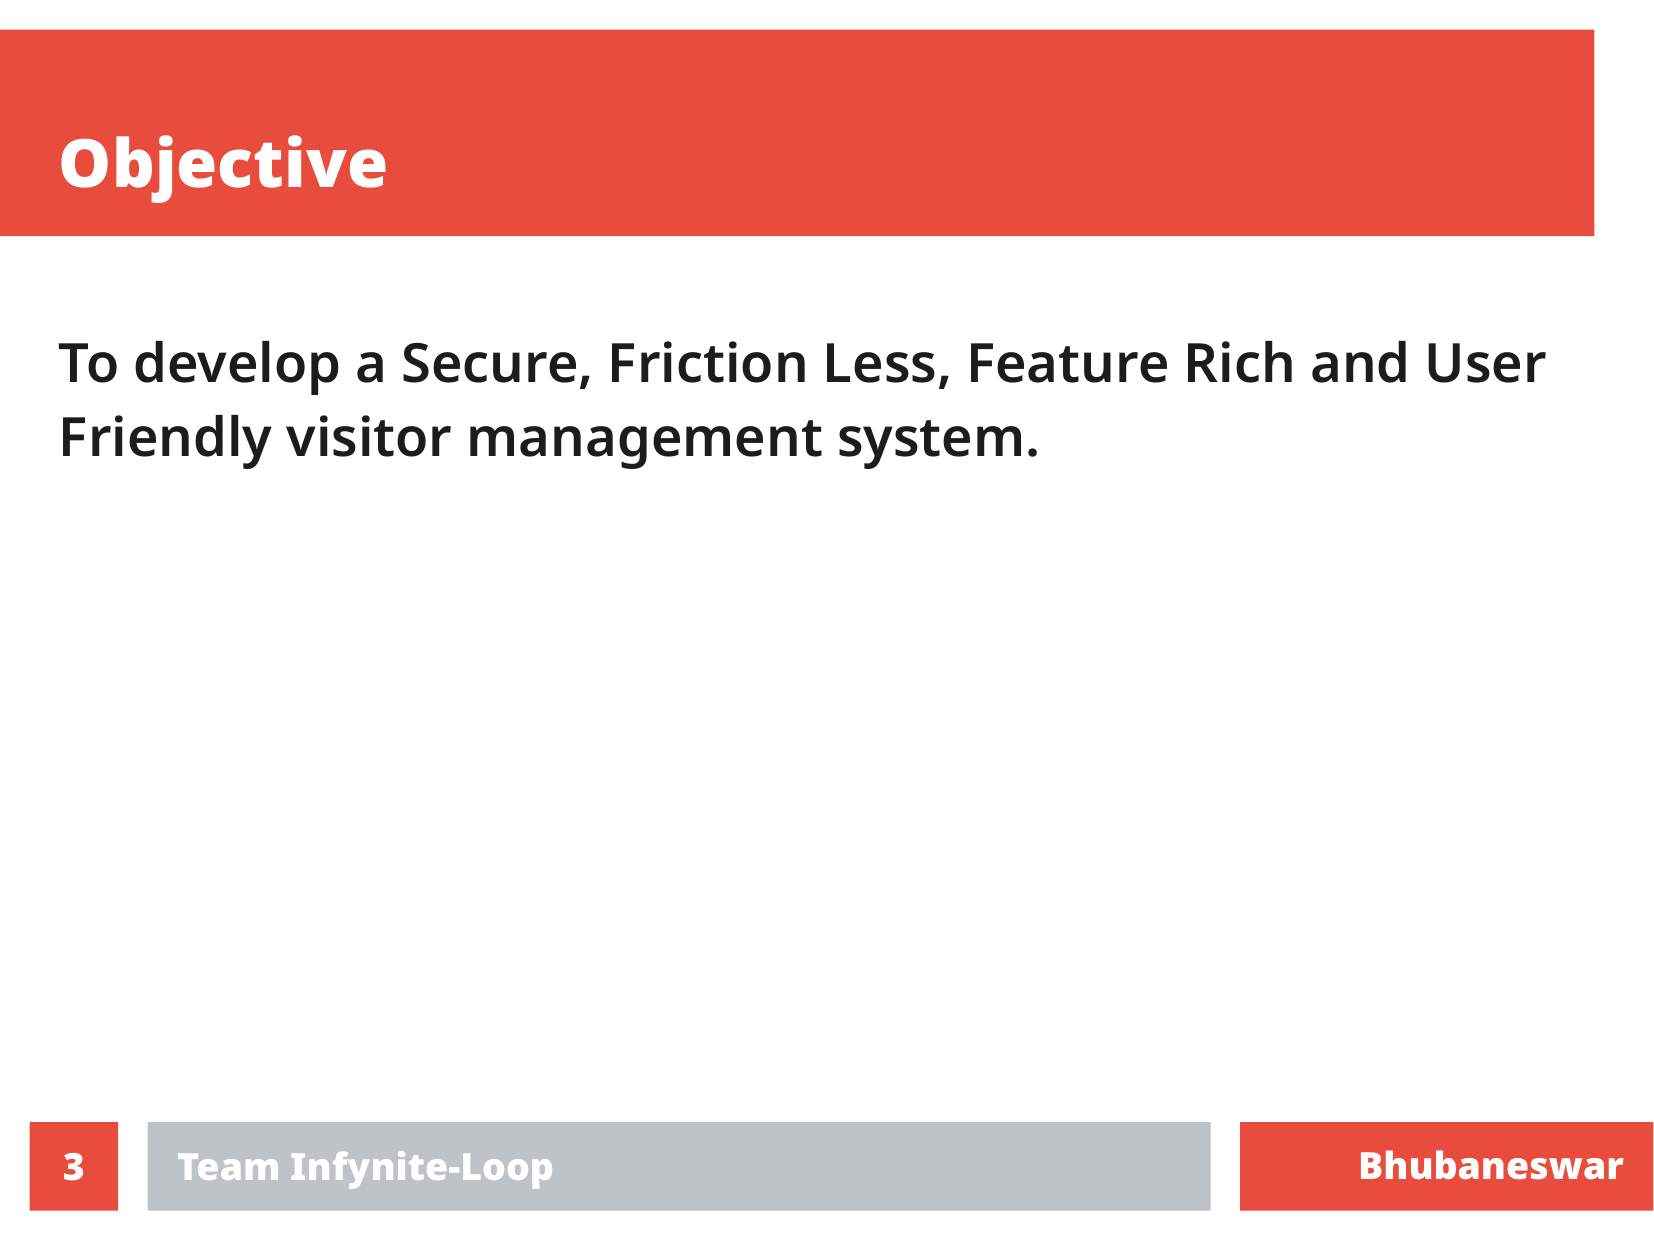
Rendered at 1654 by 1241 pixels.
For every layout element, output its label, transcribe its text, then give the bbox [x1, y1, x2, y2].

title Objective [59, 59, 1595, 207]
list To develop a Secure, Friction Less, Feature Rich and User Friendly visitor management system. [59, 324, 1565, 1093]
